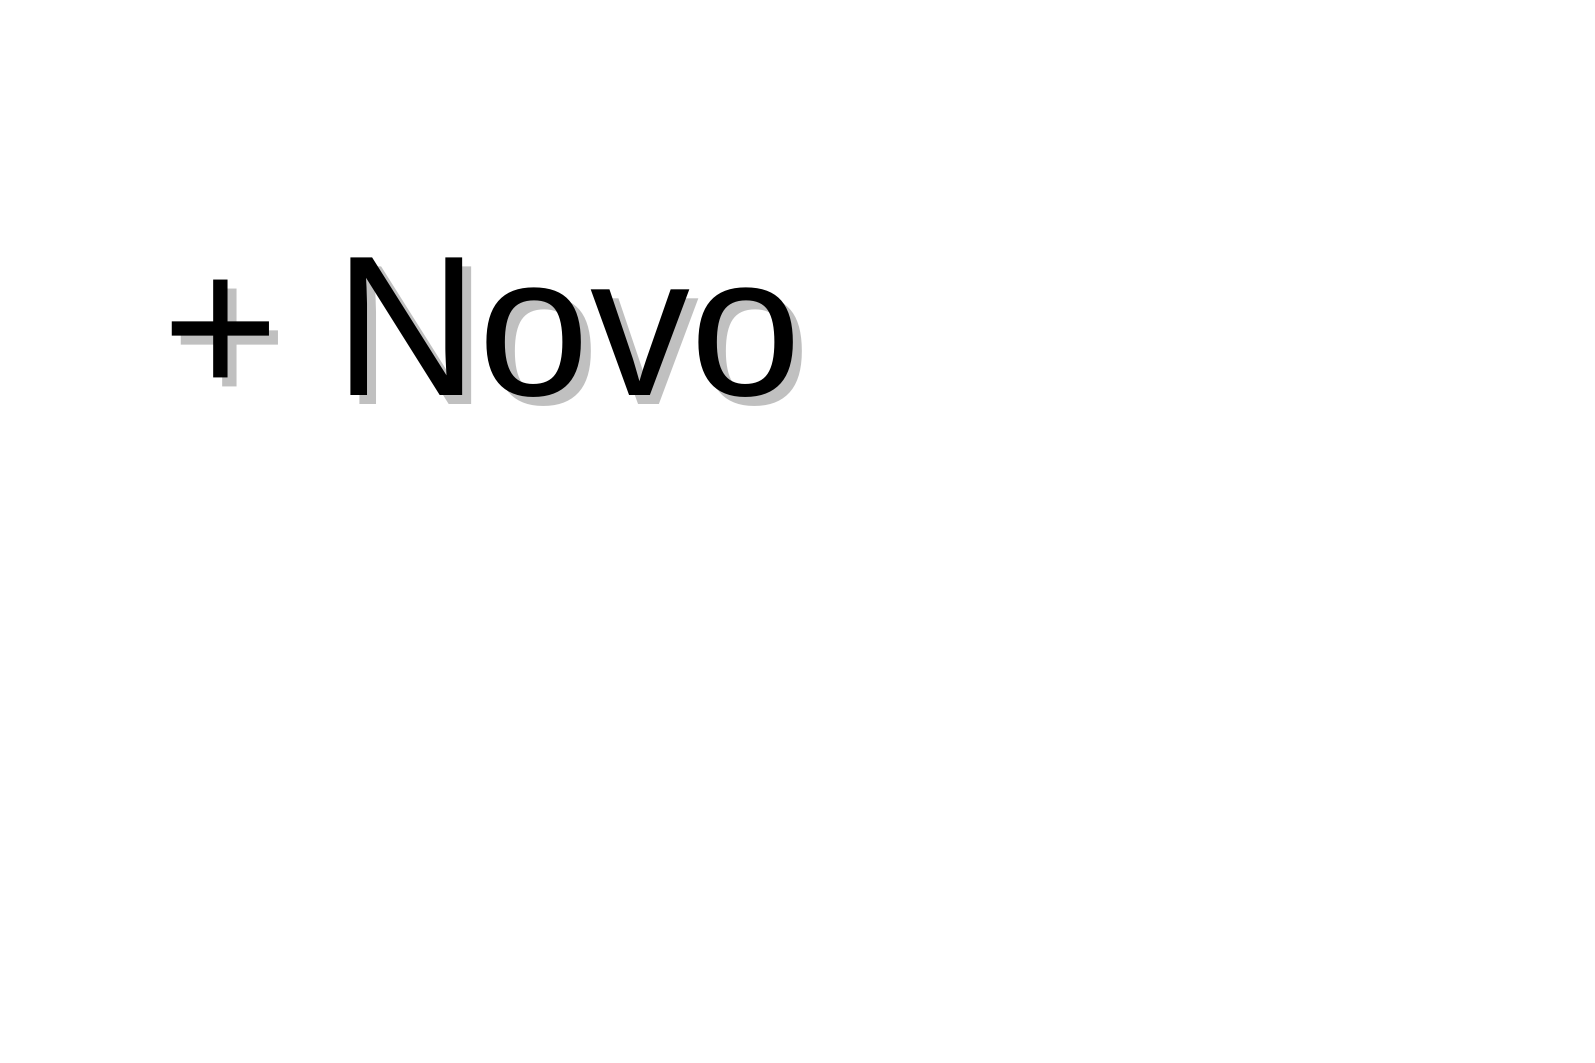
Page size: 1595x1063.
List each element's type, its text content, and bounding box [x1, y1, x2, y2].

text_box + Novo [147, 206, 1388, 446]
